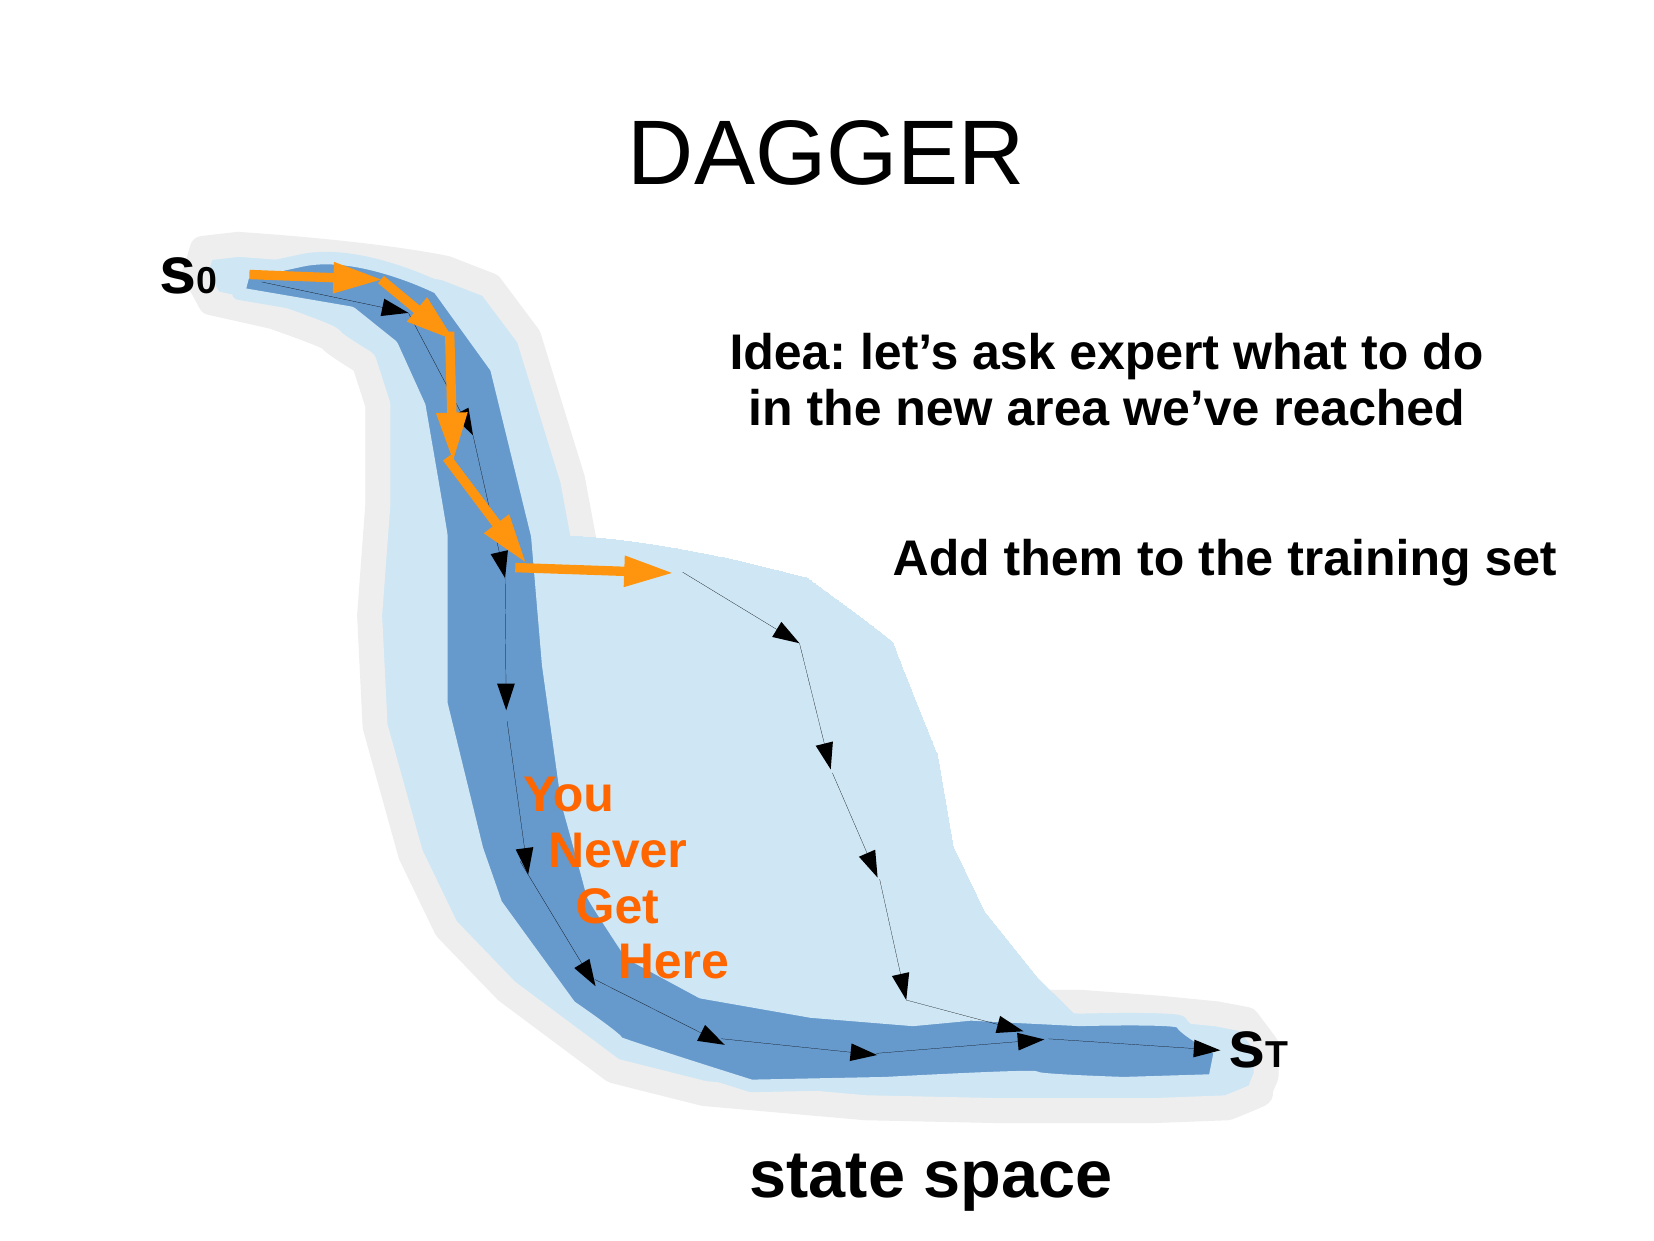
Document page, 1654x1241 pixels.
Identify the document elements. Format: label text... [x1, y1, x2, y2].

text_box [279, 281, 413, 315]
text_box [454, 428, 487, 502]
text_box Idea: let’s ask expert what to do in the new area we’ve reached [699, 255, 1514, 507]
text_box [498, 544, 506, 551]
text_box Add them to the training set [817, 432, 1633, 684]
text_box You Never Get Here [382, 738, 755, 1018]
text_box [416, 326, 446, 381]
text_box state space [749, 1024, 1206, 1241]
text_box sT [1228, 969, 1348, 1120]
text_box s0 [159, 195, 279, 346]
text_box [279, 257, 1228, 1109]
title DAGGER [82, 49, 1571, 257]
